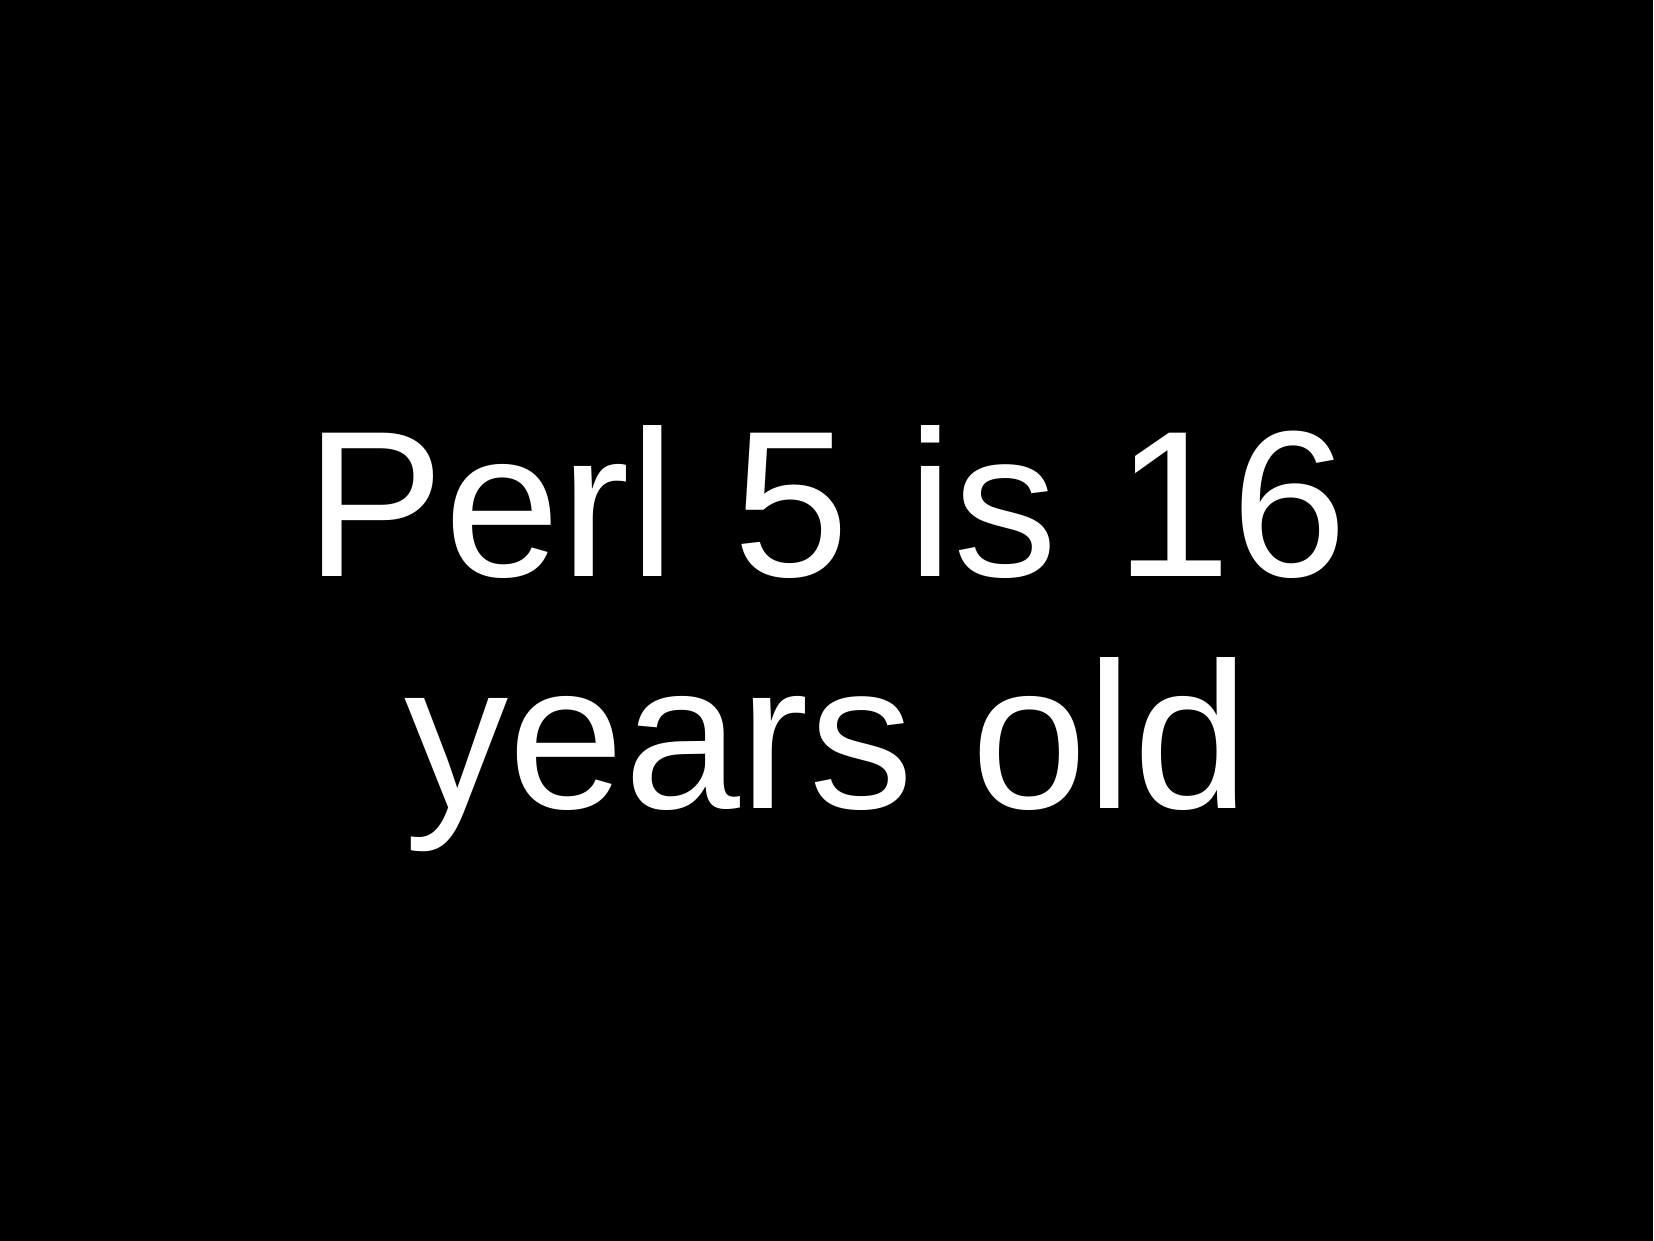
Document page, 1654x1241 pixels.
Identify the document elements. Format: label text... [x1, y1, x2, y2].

title Perl 5 is 16 years old [82, 101, 1571, 1140]
